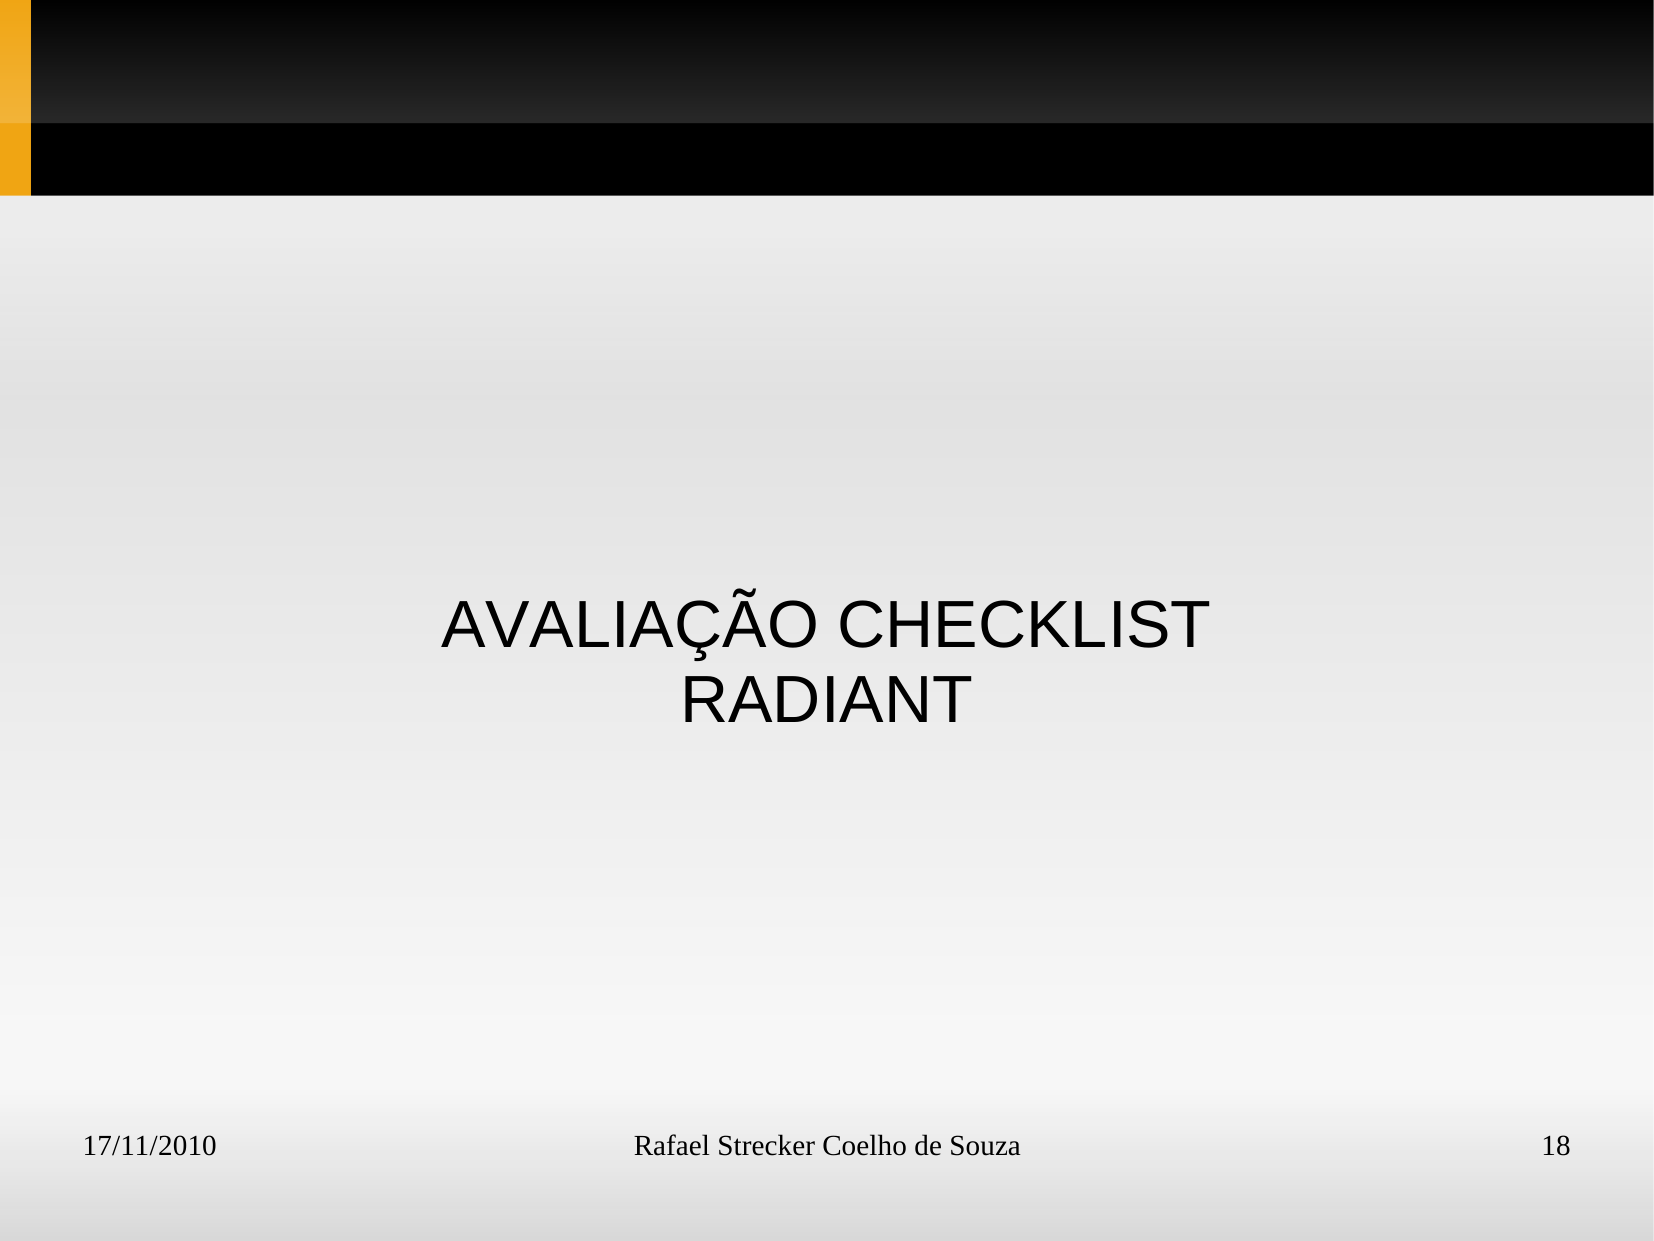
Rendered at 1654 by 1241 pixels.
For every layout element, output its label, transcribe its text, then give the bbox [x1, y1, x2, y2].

subtitle AVALIAÇÃO CHECKLIST RADIANT [82, 297, 1571, 1102]
picture [0, 0, 1654, 1241]
